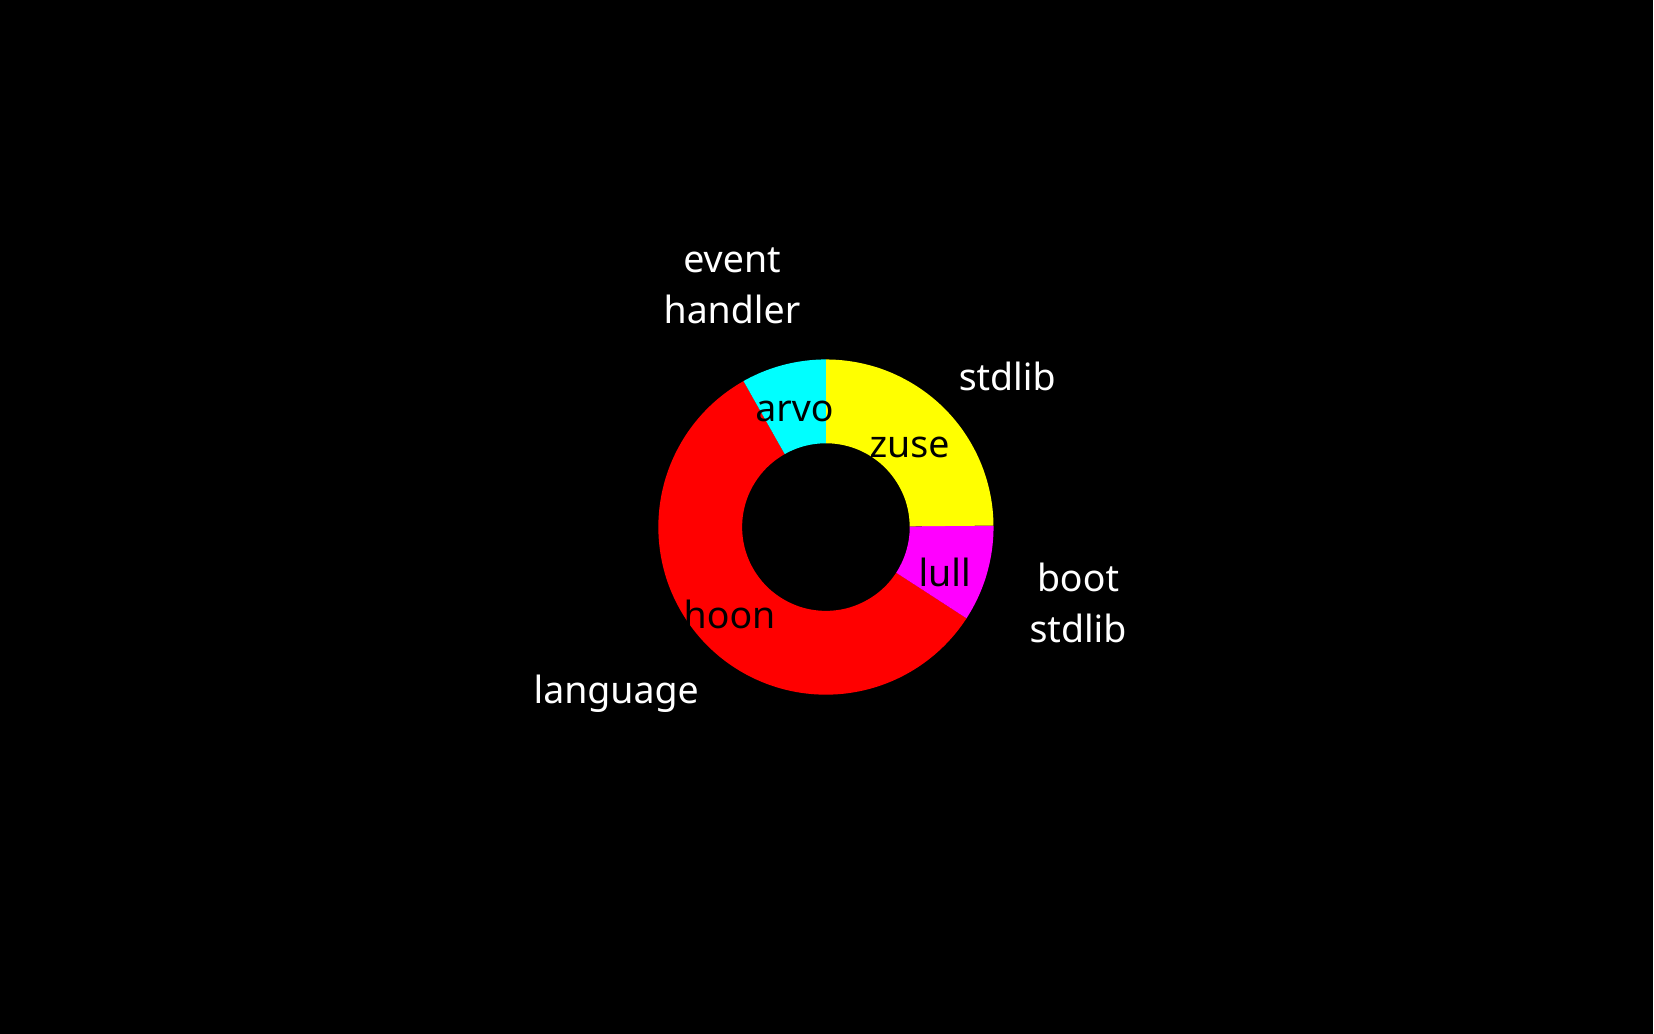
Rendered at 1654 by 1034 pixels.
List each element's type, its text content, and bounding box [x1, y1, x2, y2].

text_box stdlib [943, 343, 1065, 398]
text_box event handler [648, 225, 802, 319]
text_box lull [896, 526, 994, 619]
text_box zuse [826, 359, 994, 527]
text_box arvo [743, 359, 826, 455]
text_box arvo [815, 403, 826, 419]
text_box language [518, 656, 700, 711]
text_box hoon [658, 381, 967, 695]
text_box boot stdlib [1014, 543, 1136, 638]
